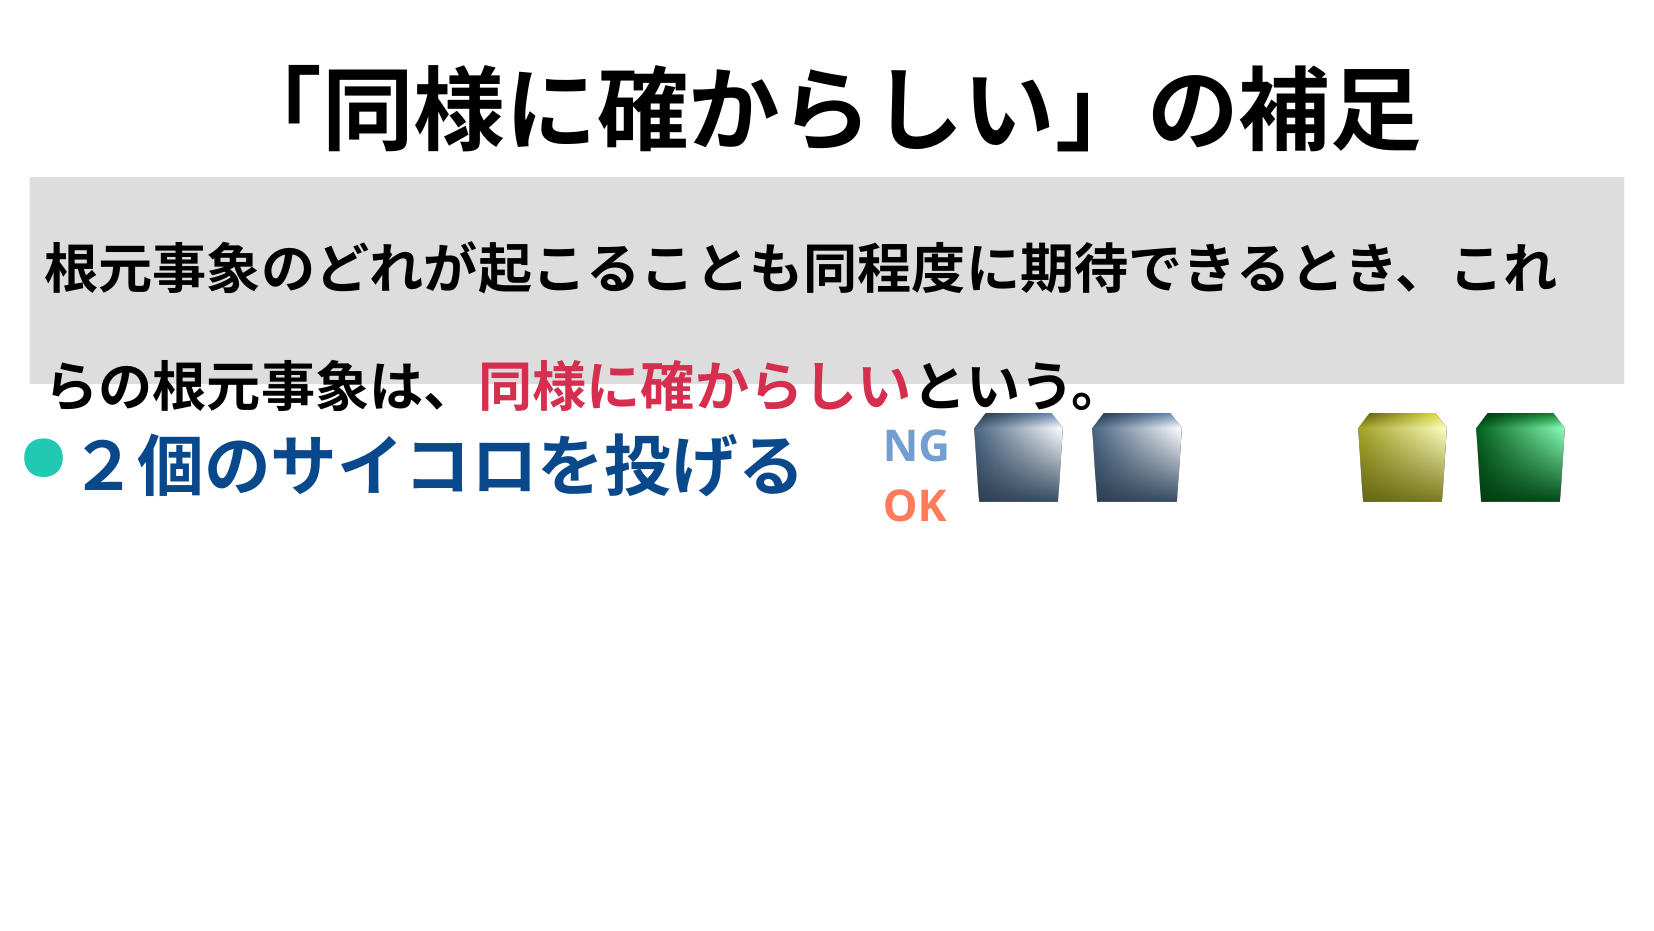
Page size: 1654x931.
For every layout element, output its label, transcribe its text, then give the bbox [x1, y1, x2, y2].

text_box 根元事象のどれが起こることも同程度に期待できるとき、これらの根元事象は、同様に確からしいという。 [29, 178, 1595, 384]
text_box NG OK [868, 403, 1447, 473]
list ２個のサイコロを投げる [0, 413, 1625, 931]
text_box [1595, 178, 1625, 384]
title 「同様に確からしい」の補足 [29, 29, 1625, 178]
